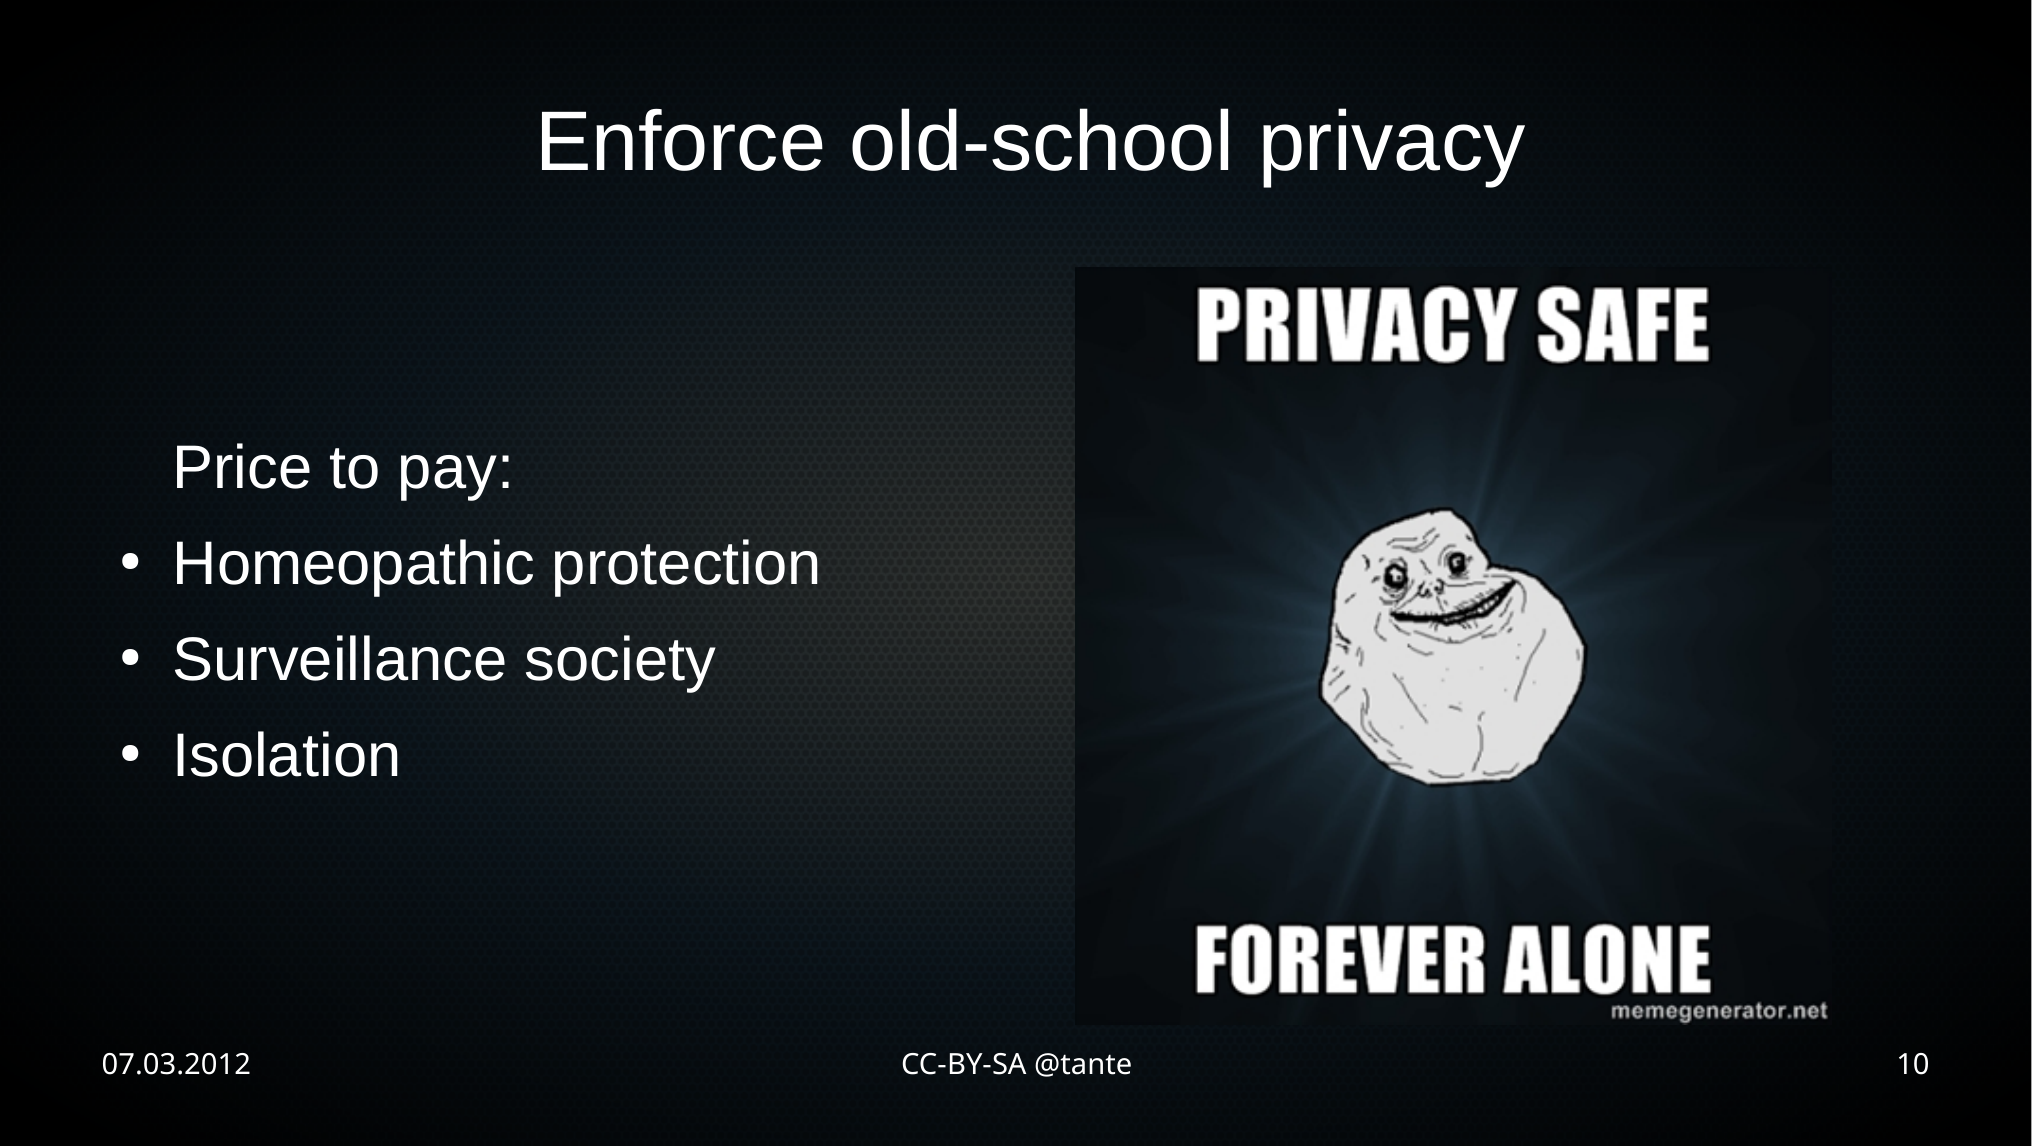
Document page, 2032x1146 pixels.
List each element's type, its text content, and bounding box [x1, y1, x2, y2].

title Enforce old-school privacy [101, 45, 1930, 237]
list Price to pay: Homeopathic protection Surveillance society Isolation [101, 268, 974, 1025]
picture [0, 0, 2032, 1146]
